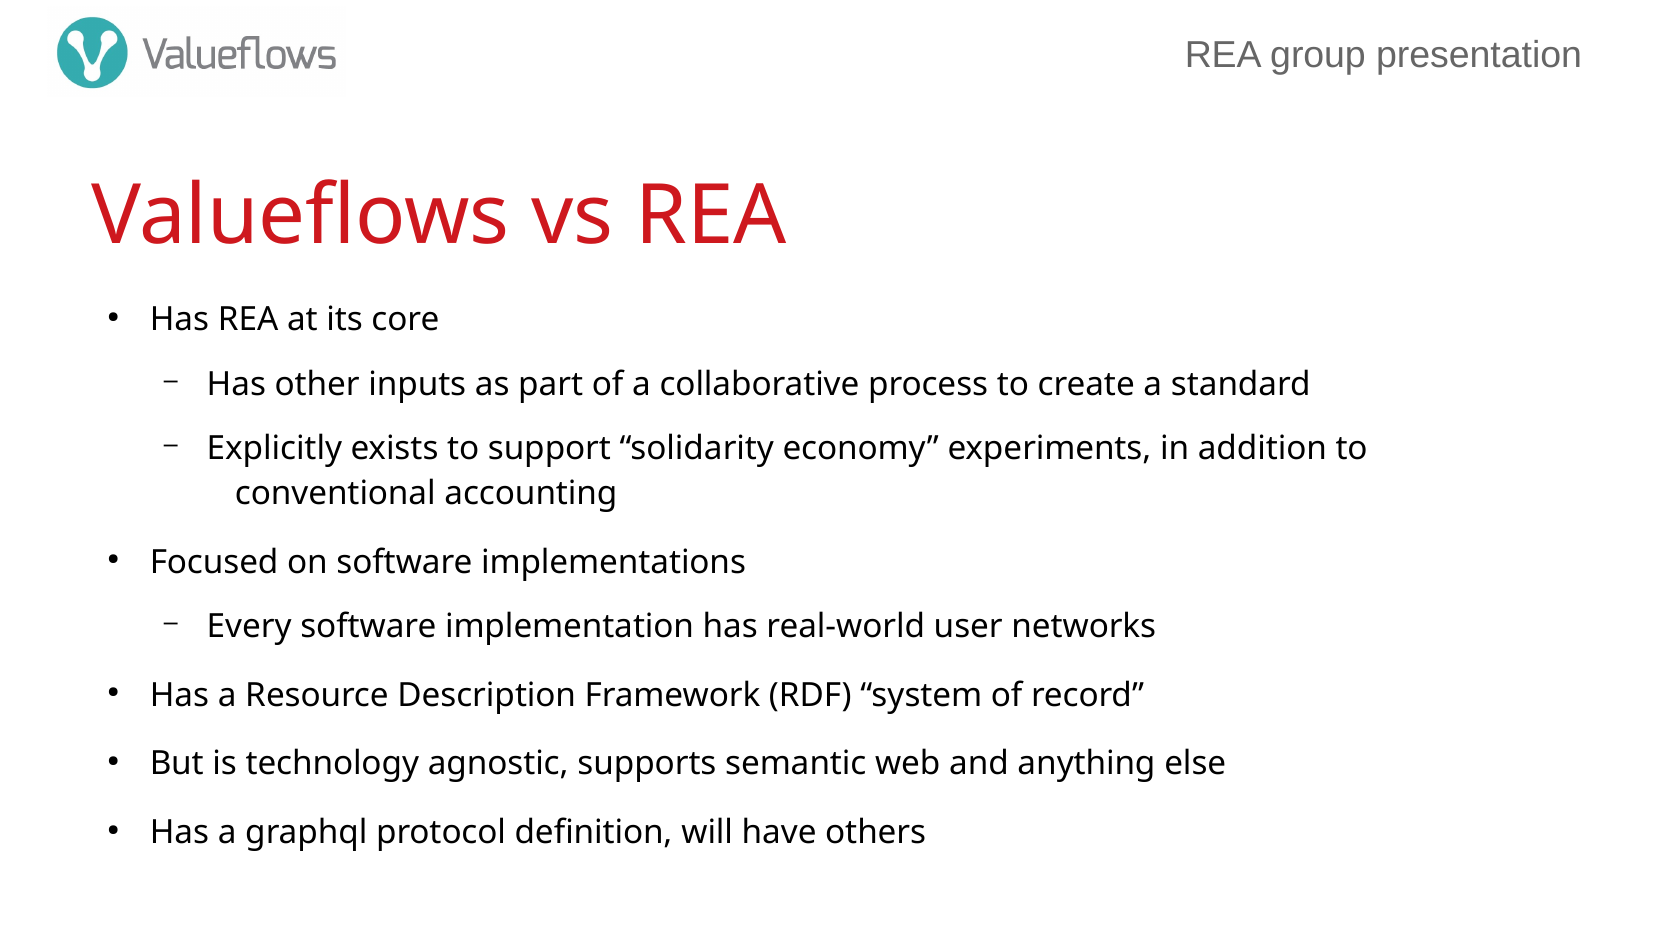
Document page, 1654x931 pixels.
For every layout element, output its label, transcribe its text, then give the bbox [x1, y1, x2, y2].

list Has REA at its core Has other inputs as part of a collaborative process to create a standard Explicitly exists to support “solidarity economy” experiments, in addition to conventional accounting Focused on software implementations Every software implementation has real-world user networks Has a Resource Description Framework (RDF) “system of record” But is technology agnostic, supports semantic web and anything else Has a graphql protocol definition, will have others [93, 295, 1559, 858]
picture [47, 6, 346, 97]
text_box REA group presentation [1170, 26, 1630, 126]
text_box Valueflows vs REA [76, 147, 1007, 246]
